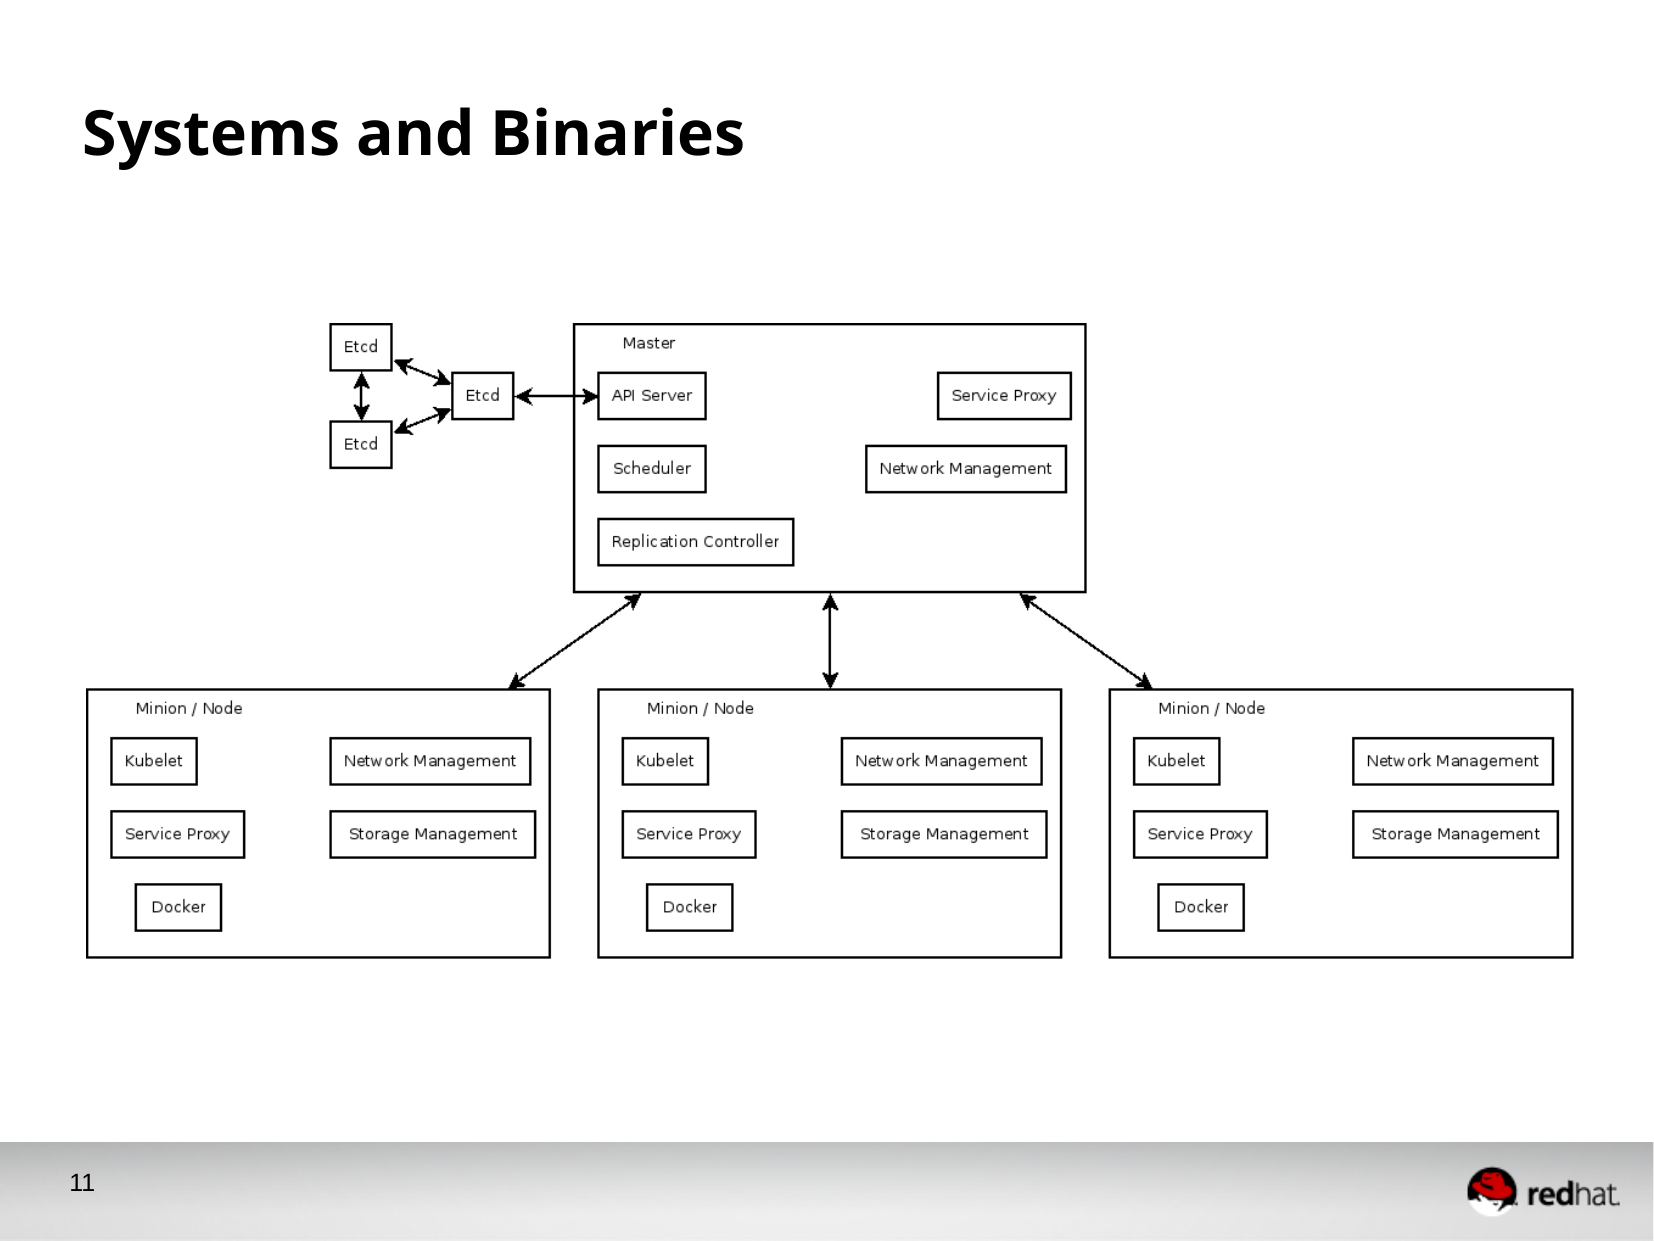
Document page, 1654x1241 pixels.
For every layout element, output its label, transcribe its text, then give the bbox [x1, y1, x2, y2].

picture [86, 323, 1575, 960]
picture [0, 1142, 1654, 1241]
title Systems and Binaries [82, 37, 1571, 226]
